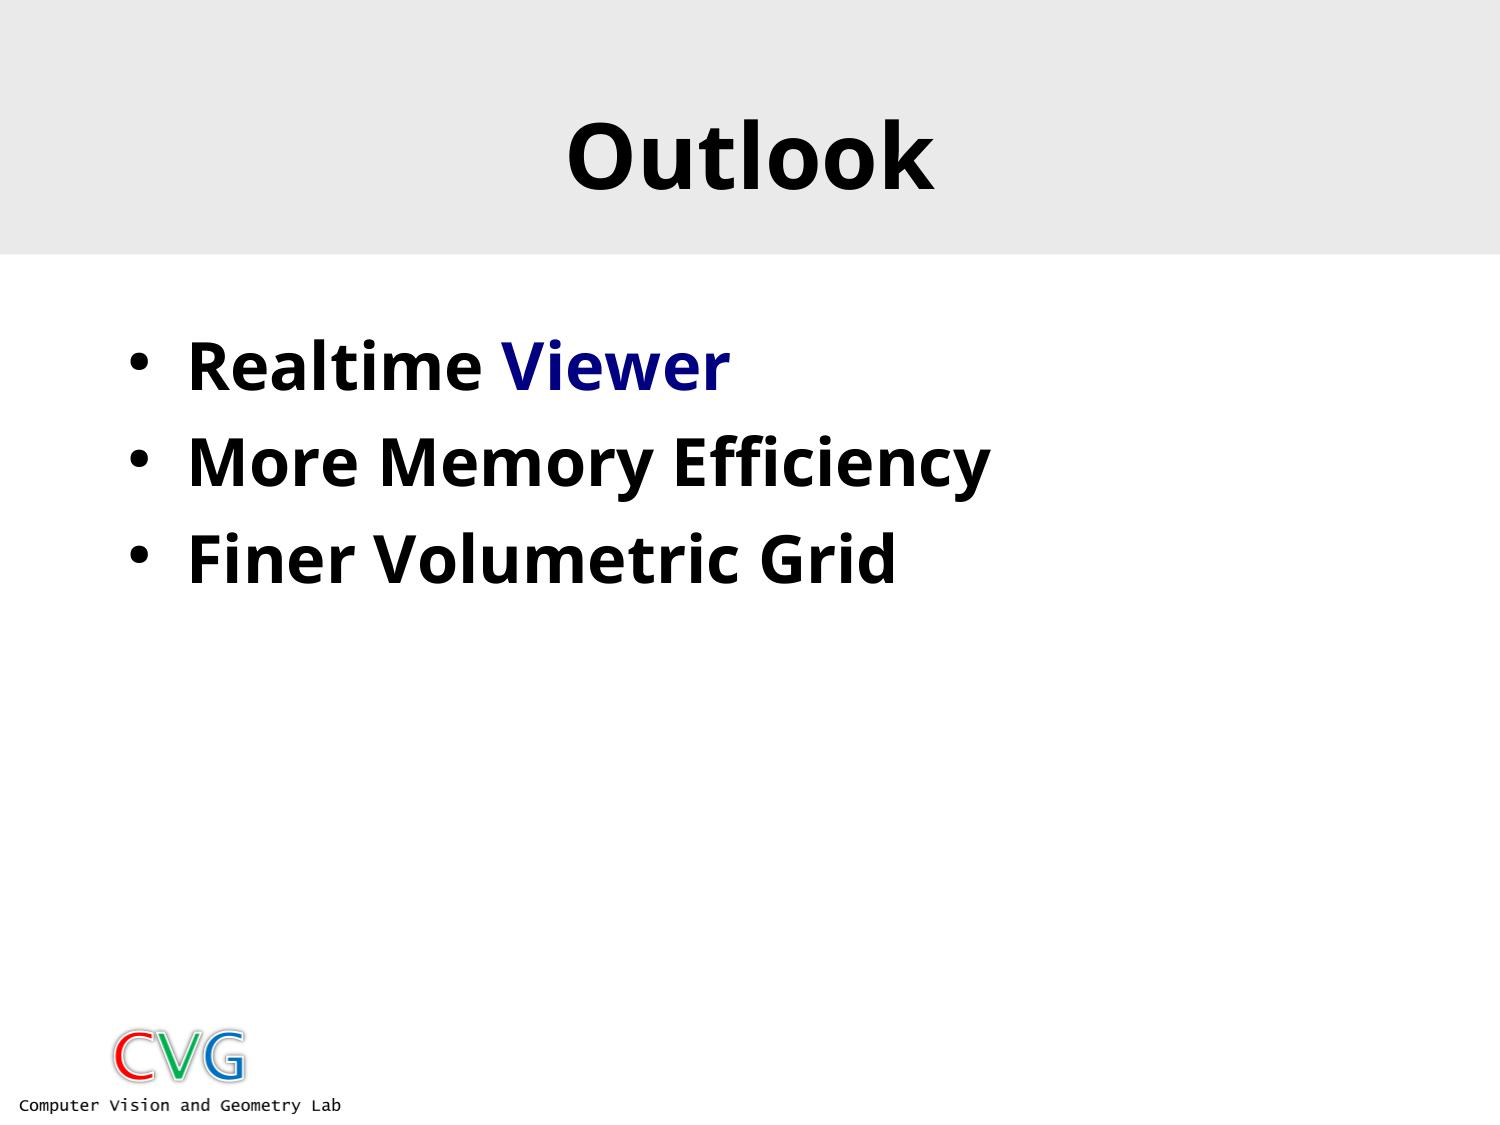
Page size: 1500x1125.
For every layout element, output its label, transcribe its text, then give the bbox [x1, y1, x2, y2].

list Realtime Viewer More Memory Efficiency Finer Volumetric Grid [112, 315, 1388, 1059]
title Outlook [114, 35, 1386, 271]
picture [1, 996, 359, 1124]
